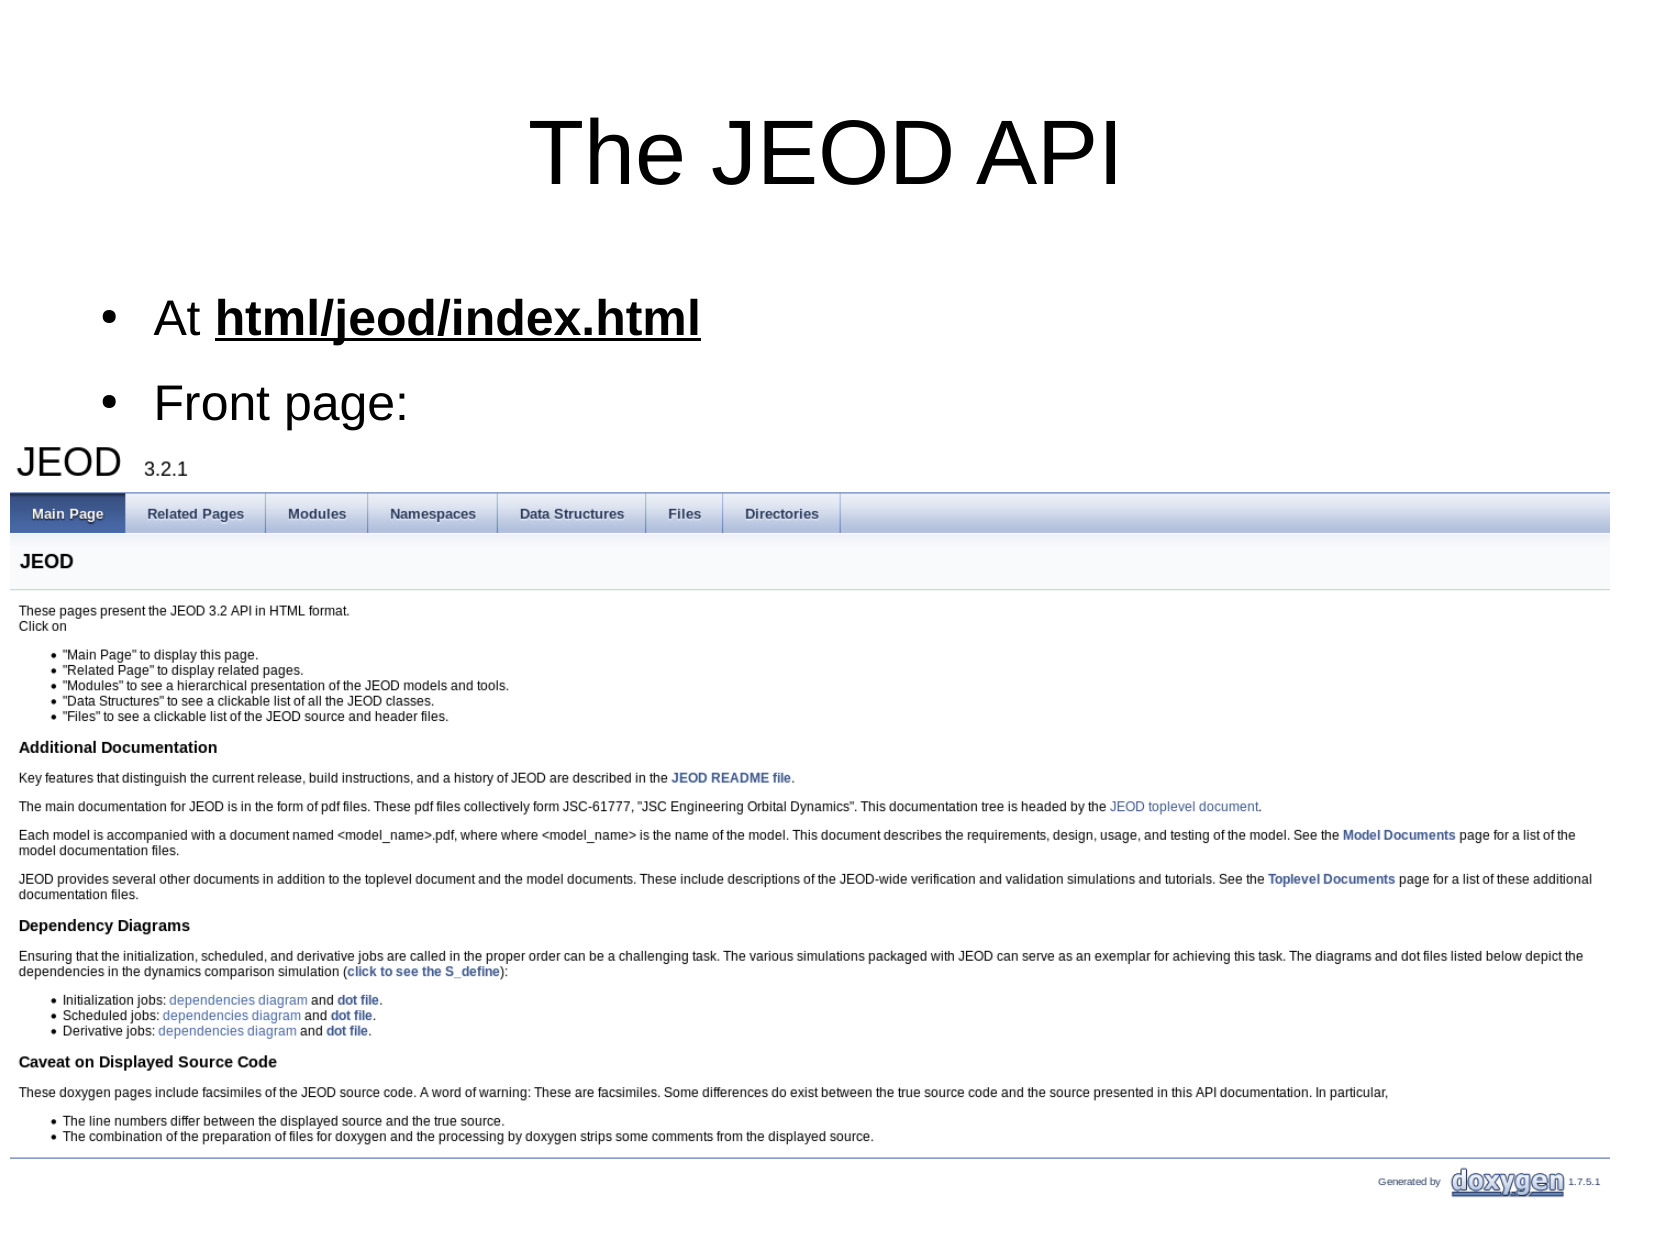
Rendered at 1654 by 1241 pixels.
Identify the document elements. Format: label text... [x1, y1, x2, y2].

list At html/jeod/index.html Front page: [82, 290, 1571, 433]
title The JEOD API [82, 49, 1571, 257]
picture [10, 433, 1610, 1206]
